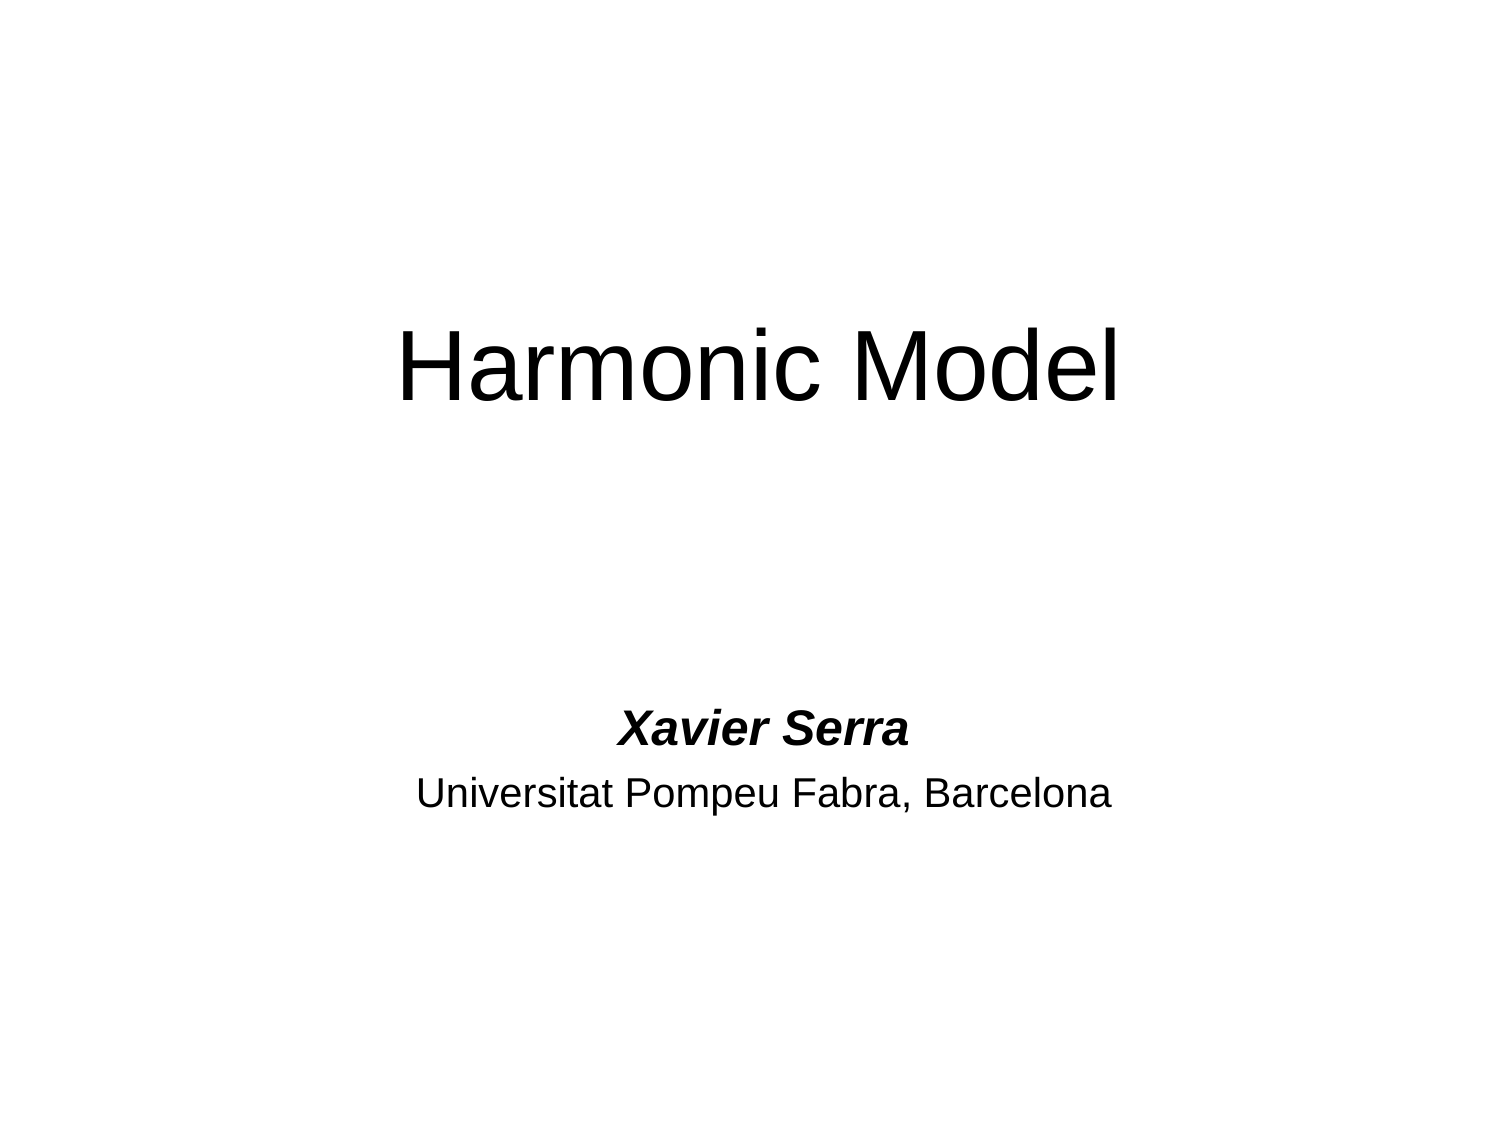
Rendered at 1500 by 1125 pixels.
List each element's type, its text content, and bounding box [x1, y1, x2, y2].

title Harmonic Model [75, 90, 1406, 631]
text_box Xavier Serra Universitat Pompeu Fabra, Barcelona [307, 692, 1221, 899]
